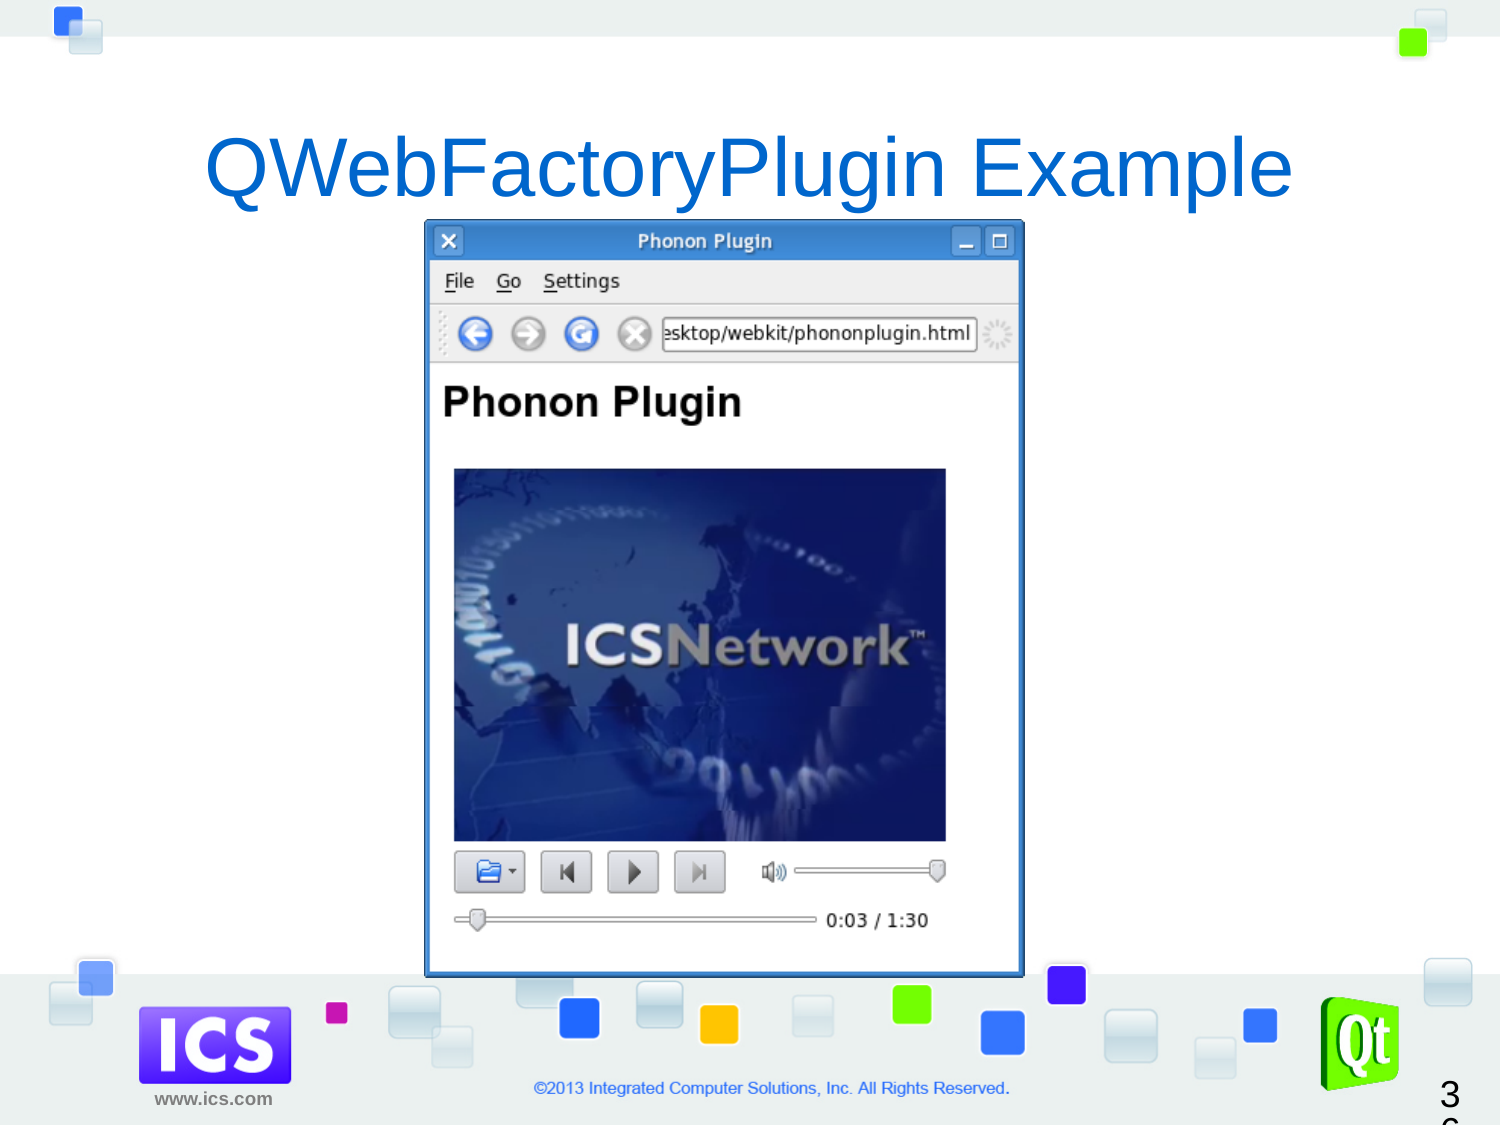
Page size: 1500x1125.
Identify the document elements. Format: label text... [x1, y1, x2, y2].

picture [0, 219, 1500, 1125]
picture [0, 0, 1500, 62]
title QWebFactoryPlugin Example [112, 50, 1388, 292]
